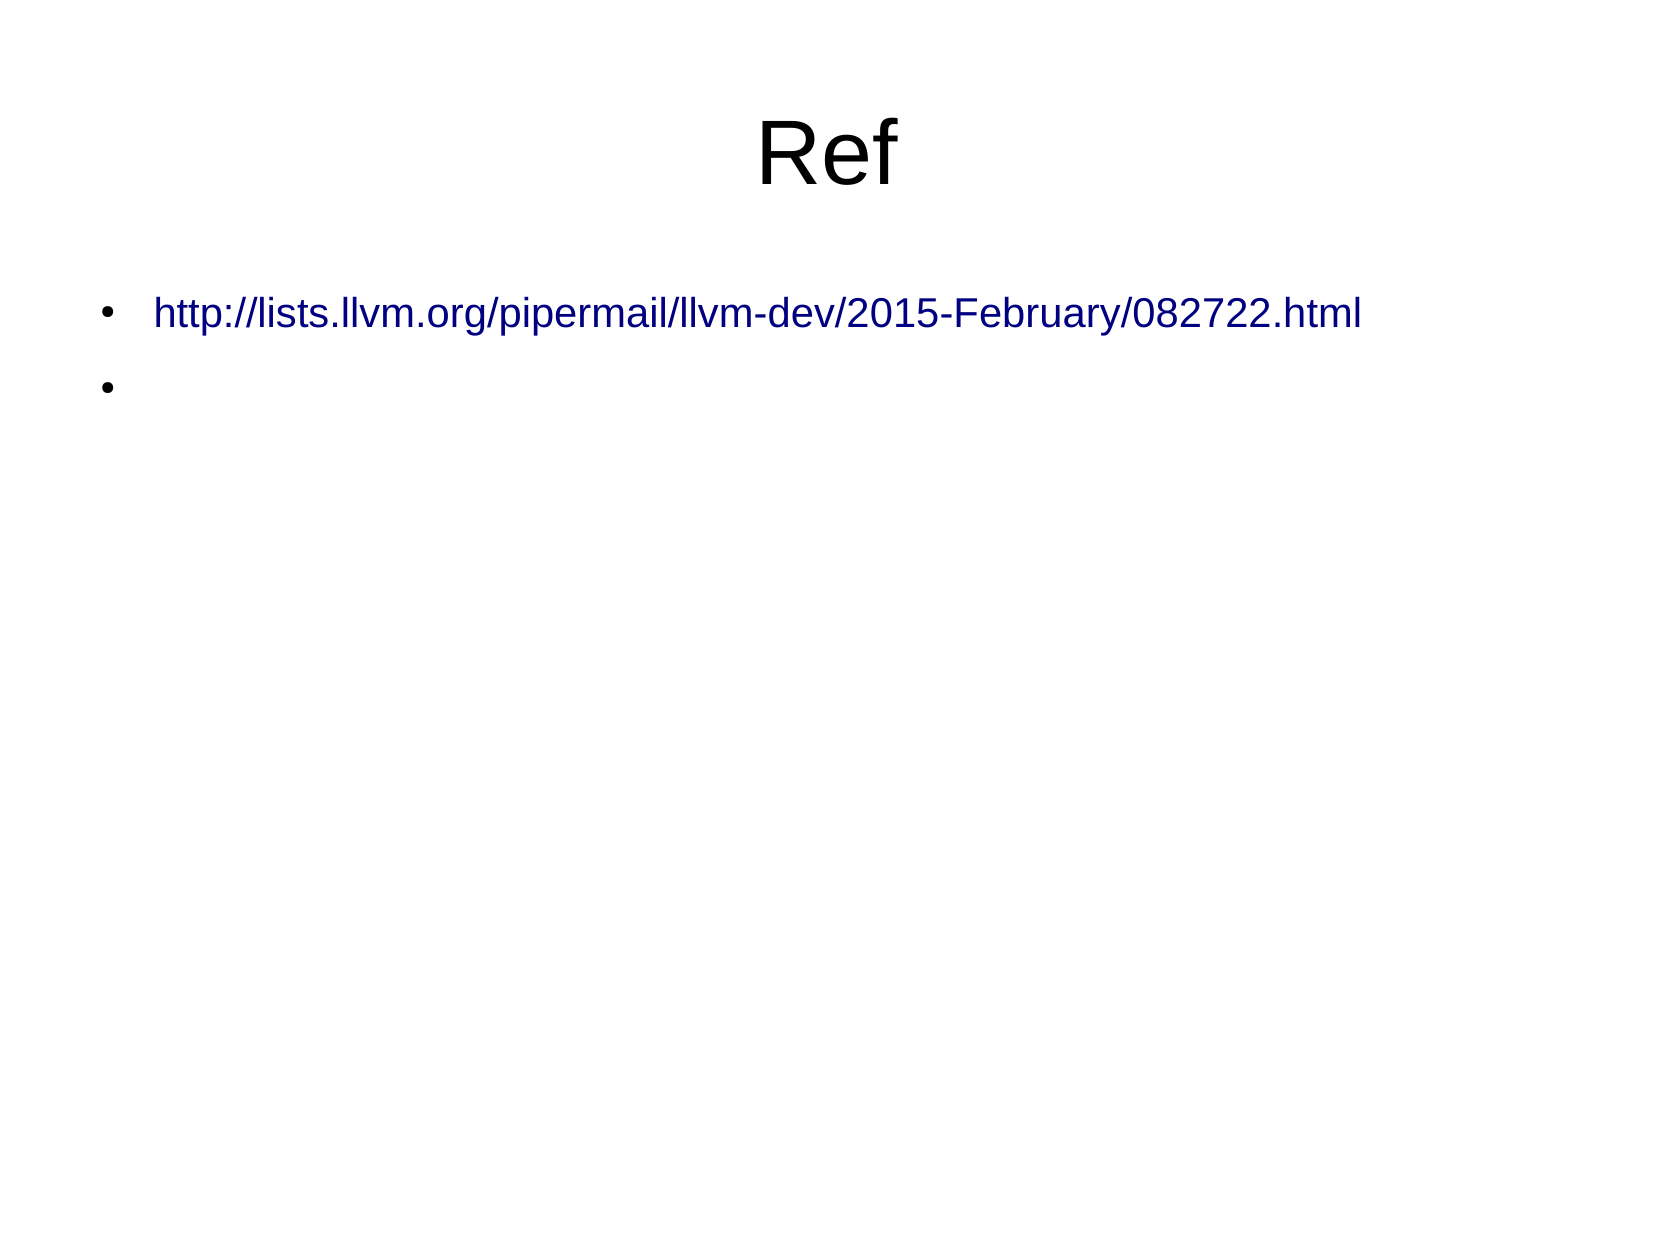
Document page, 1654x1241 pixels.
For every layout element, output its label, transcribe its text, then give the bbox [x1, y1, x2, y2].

list http://lists.llvm.org/pipermail/llvm-dev/2015-February/082722.html [82, 290, 1571, 1010]
title Ref [82, 49, 1571, 257]
